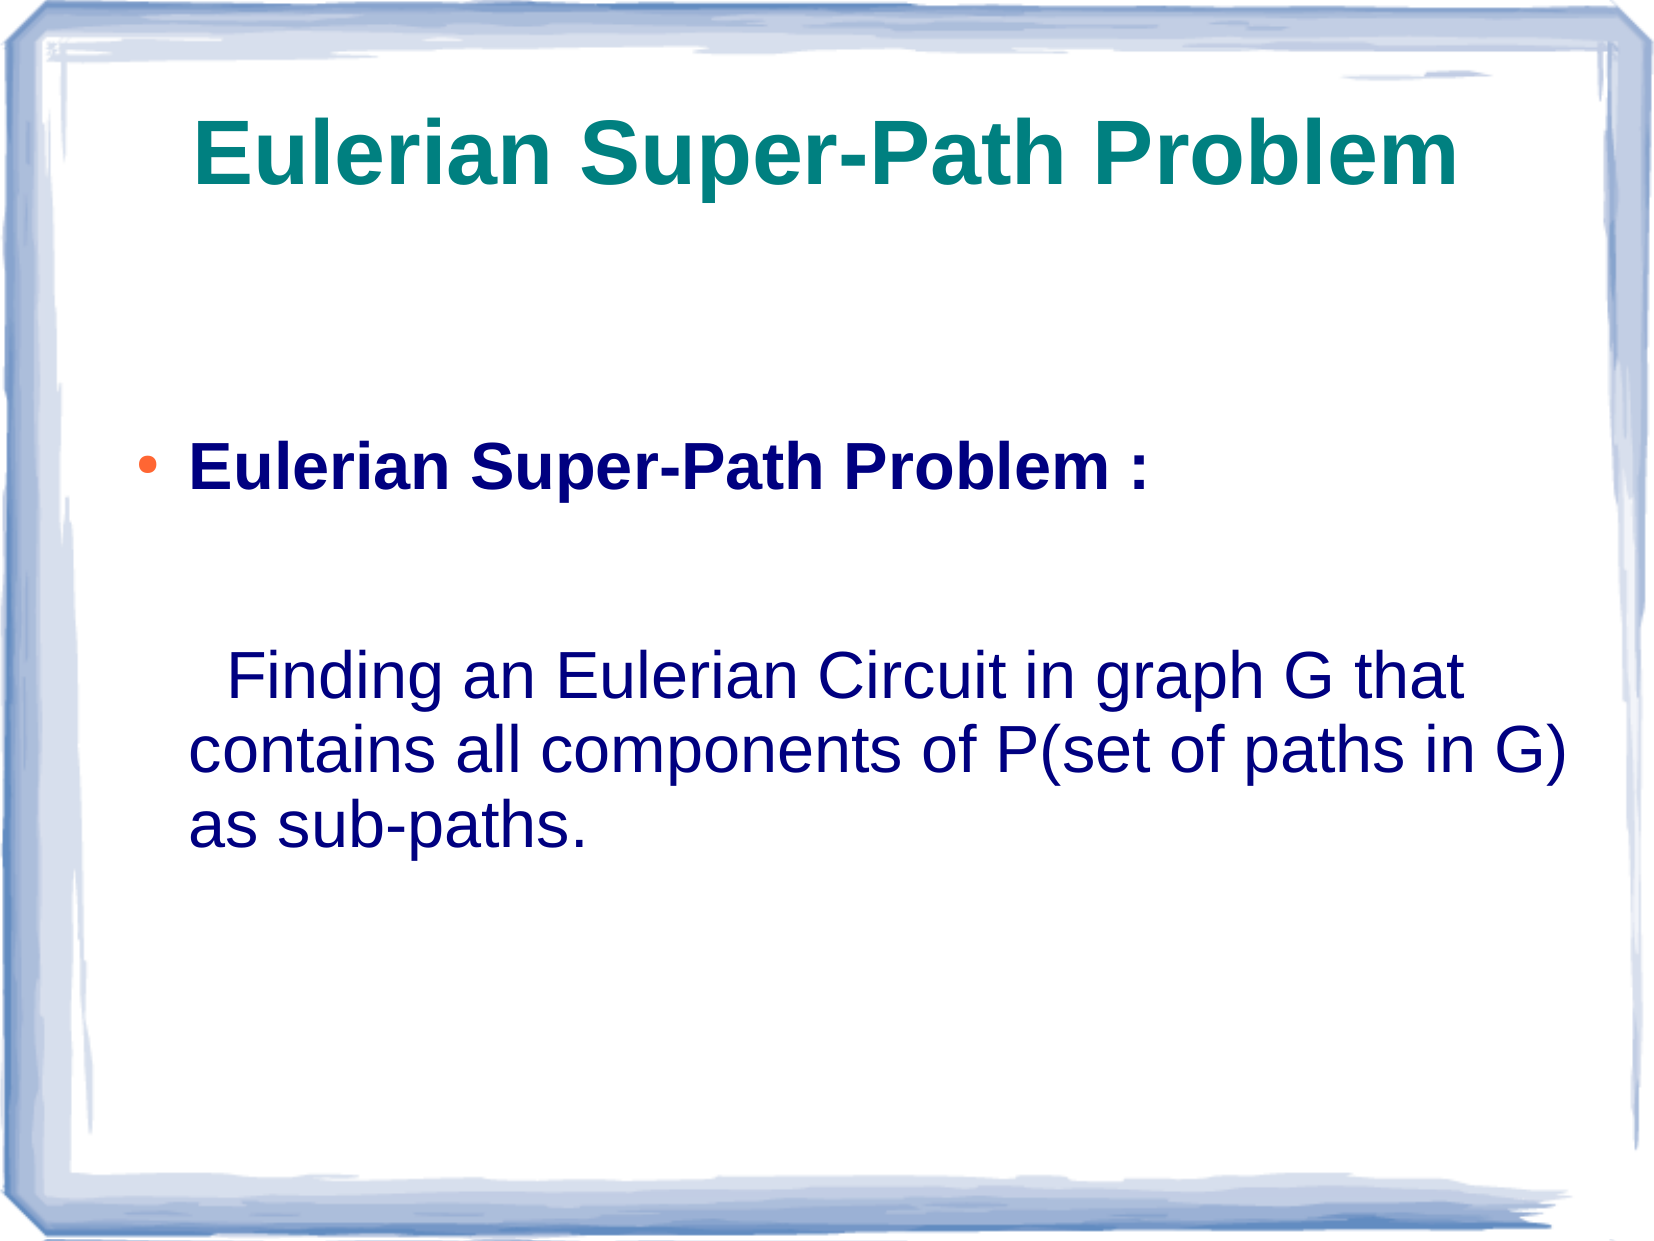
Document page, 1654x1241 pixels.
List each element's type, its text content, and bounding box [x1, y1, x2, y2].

picture [0, 0, 1654, 1241]
title Eulerian Super-Path Problem [82, 49, 1571, 257]
list Eulerian Super-Path Problem : Finding an Eulerian Circuit in graph G that contains all components of P(set of paths in G) as sub-paths. [118, 324, 1571, 1144]
